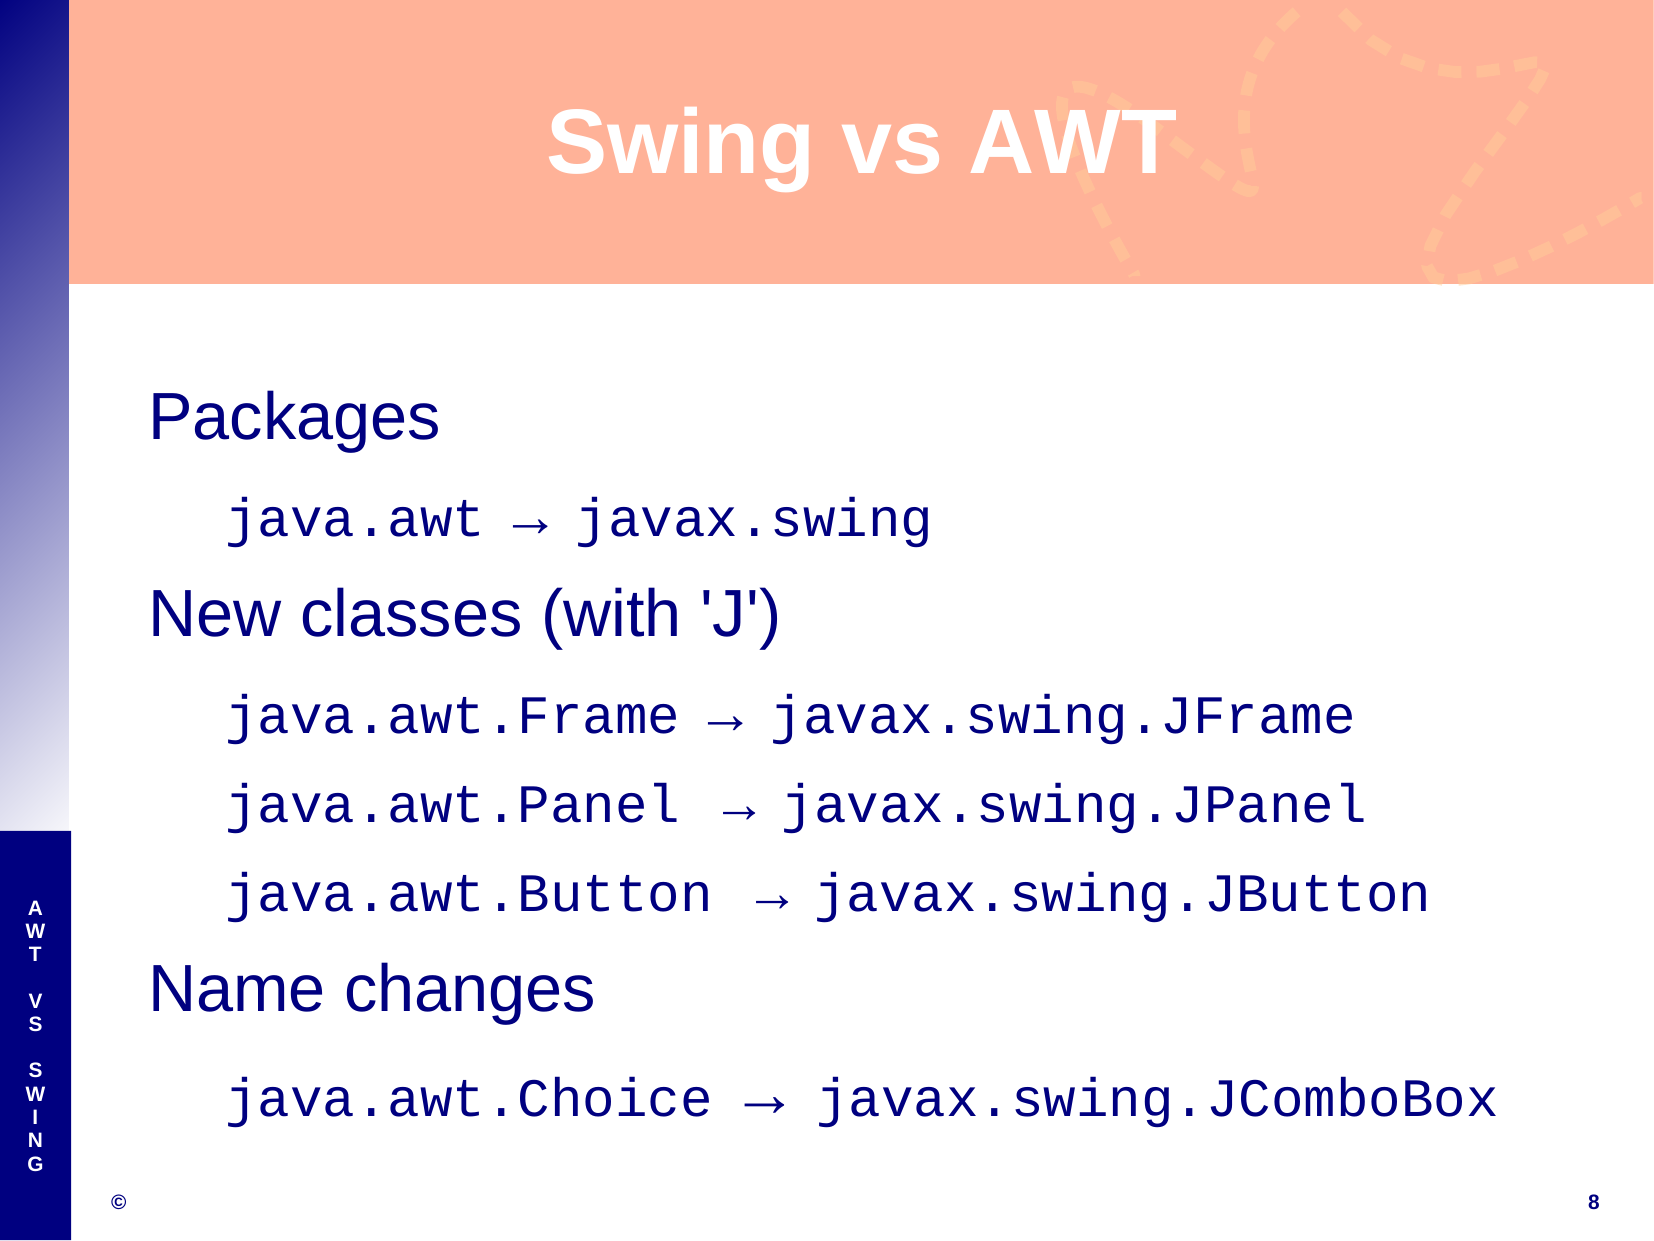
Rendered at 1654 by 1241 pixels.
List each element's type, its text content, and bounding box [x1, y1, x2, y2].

text_box A W T V S S W I N G [0, 830, 71, 1241]
title Swing vs AWT [70, 37, 1654, 246]
list Packages java.awt → javax.swing New classes (with 'J') java.awt.Frame → javax.swing.JFrame java.awt.Panel → javax.swing.JPanel java.awt.Button → javax.swing.JButton Name changes java.awt.Choice → javax.swing.JComboBox [154, 378, 1570, 1133]
